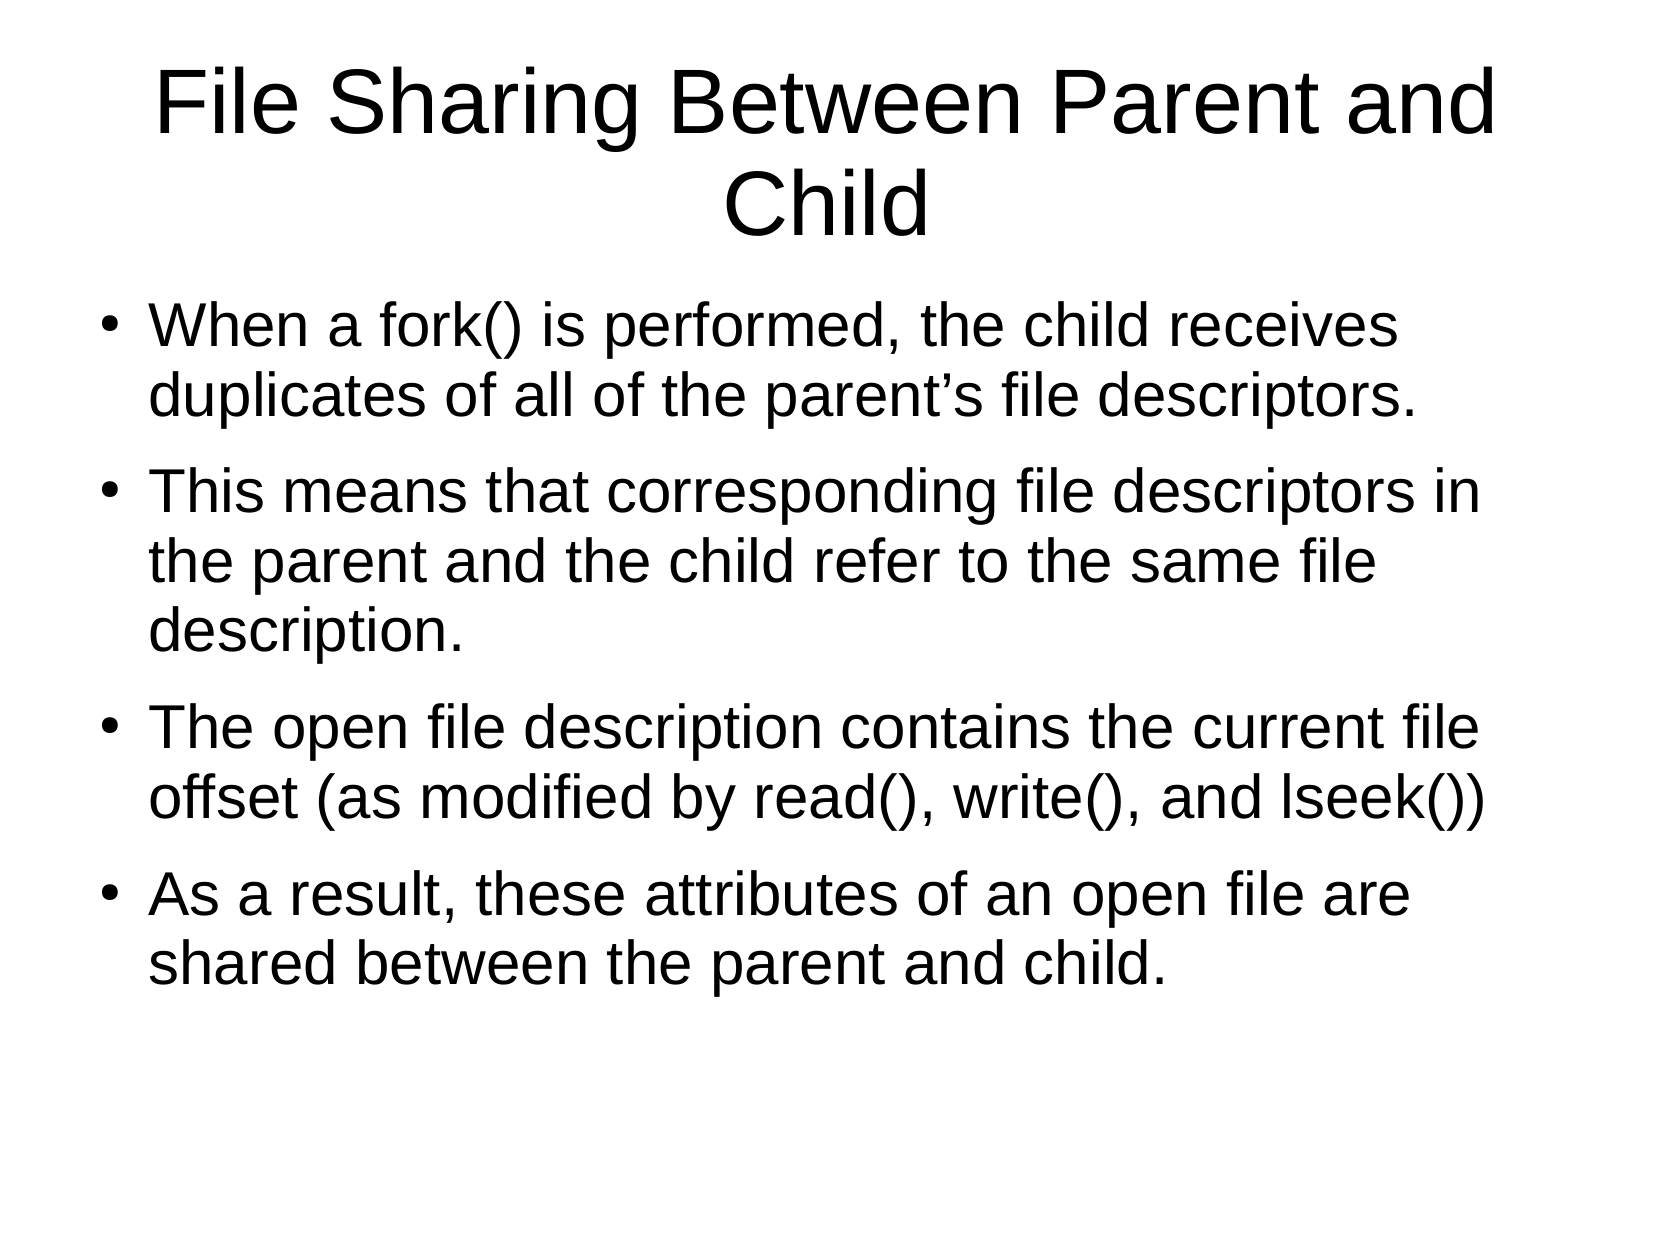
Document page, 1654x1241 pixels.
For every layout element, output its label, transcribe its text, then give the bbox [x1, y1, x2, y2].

title File Sharing Between Parent and Child [82, 49, 1571, 257]
list When a fork() is performed, the child receives duplicates of all of the parent’s file descriptors. This means that corresponding file descriptors in the parent and the child refer to the same file description. The open file description contains the current file offset (as modified by read(), write(), and lseek()) As a result, these attributes of an open file are shared between the parent and child. [82, 290, 1571, 1010]
